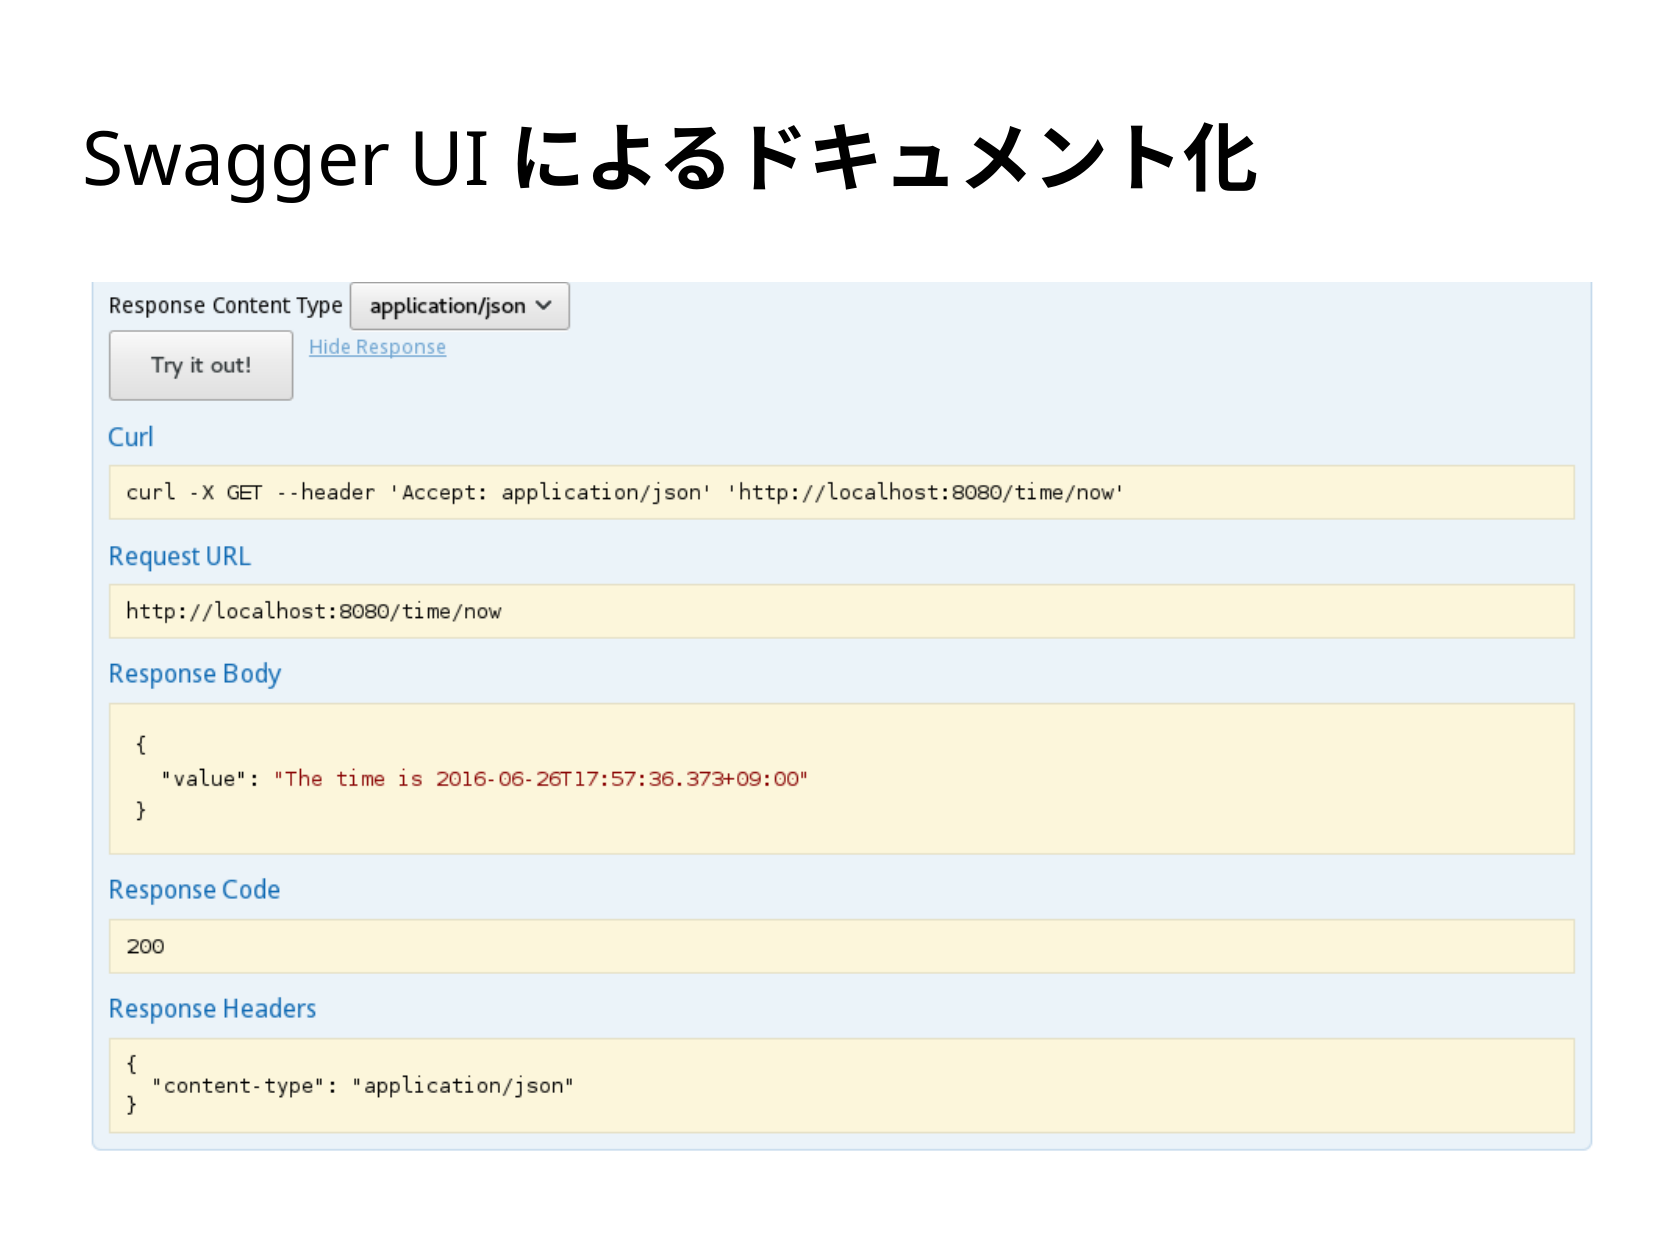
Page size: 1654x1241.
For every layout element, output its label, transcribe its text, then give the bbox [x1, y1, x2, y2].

picture [78, 282, 1605, 1165]
title Swagger UIによるドキュメント化 [82, 49, 1571, 257]
